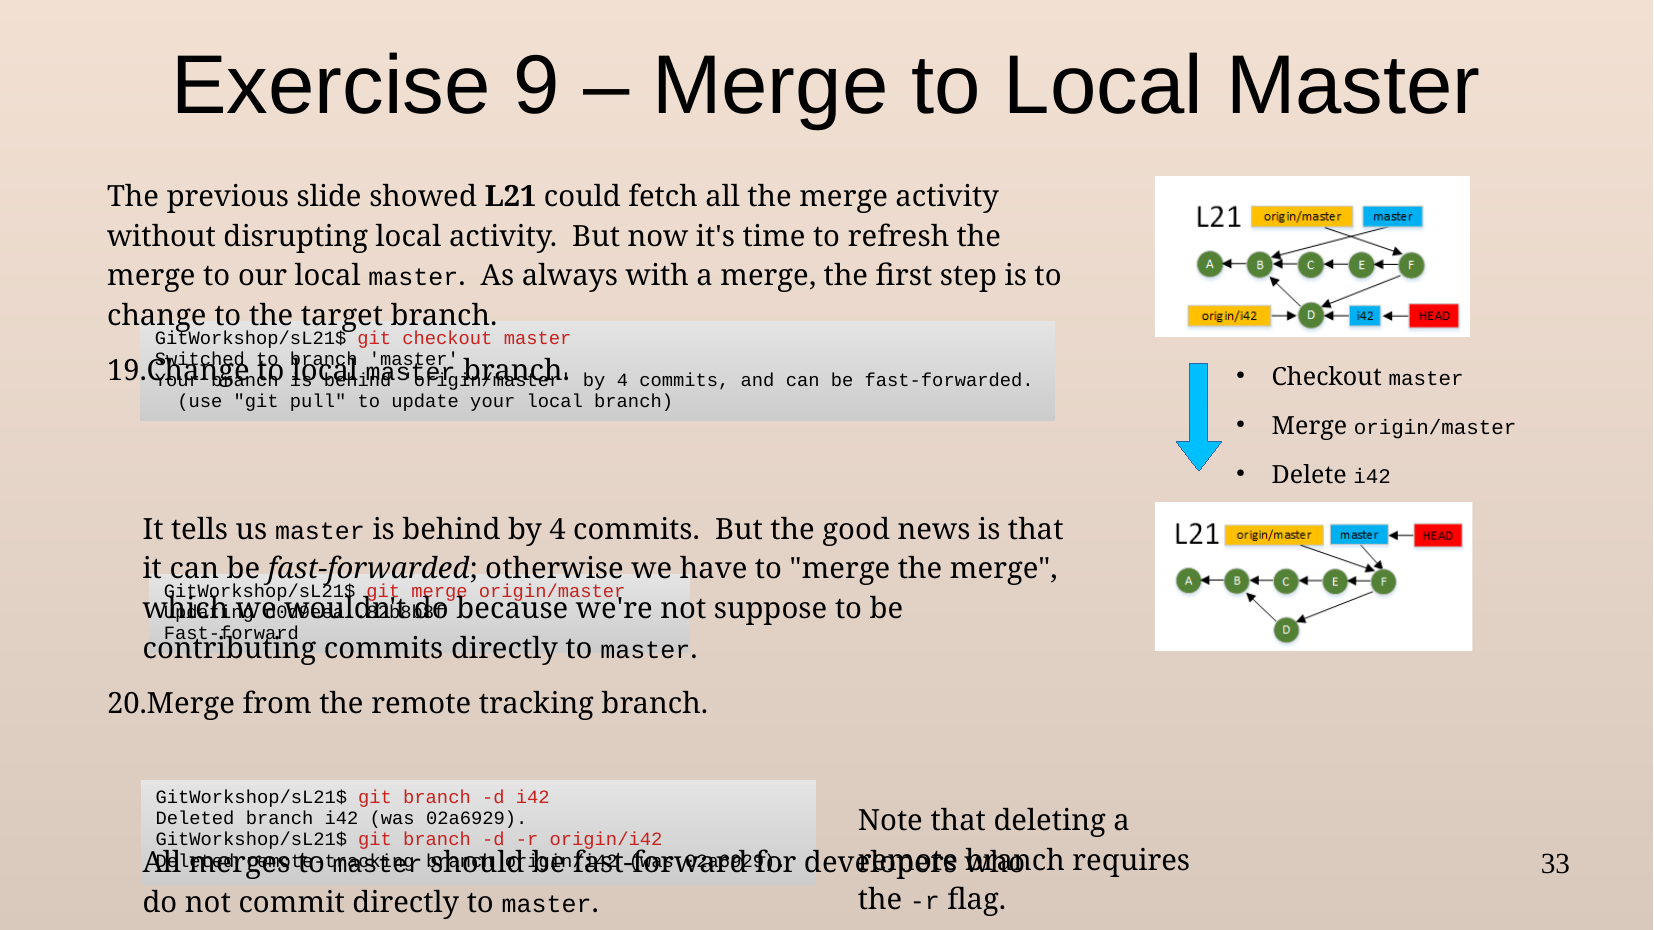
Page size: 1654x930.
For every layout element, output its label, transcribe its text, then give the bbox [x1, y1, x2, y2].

title Exercise 9 – Merge to Local Master [82, 19, 1571, 151]
picture [1155, 502, 1473, 651]
picture [1155, 176, 1471, 337]
text_box [1176, 363, 1221, 471]
text_box Note that deleting a remote branch requires the -r flag. [843, 791, 1221, 873]
text_box The previous slide showed L21 could fetch all the merge activity without disrupting local activity. But now it's time to refresh the merge to our local master. As always with a merge, the first step is to change to the target branch. Change to local master branch. It tells us master is behind by 4 commits. But the good news is that it can be fast-forwarded; otherwise we have to "merge the merge", which we wouldn't do because we're not suppose to be contributing commits directly to master. Merge from the remote tracking branch. All merges to master should be fast-forward for developers who do not commit directly to master. Remove the local and remote i42 branch pointer. [92, 167, 1080, 840]
text_box GitWorkshop/sL21$ git branch -d i42 Deleted branch i42 (was 02a6929). GitWorkshop/sL21$ git branch -d -r origin/i42 Deleted remote-tracking branch origin/i42 (was 02a6929). [140, 840, 816, 886]
text_box Checkout master Merge origin/master Delete i42 [1221, 351, 1534, 481]
